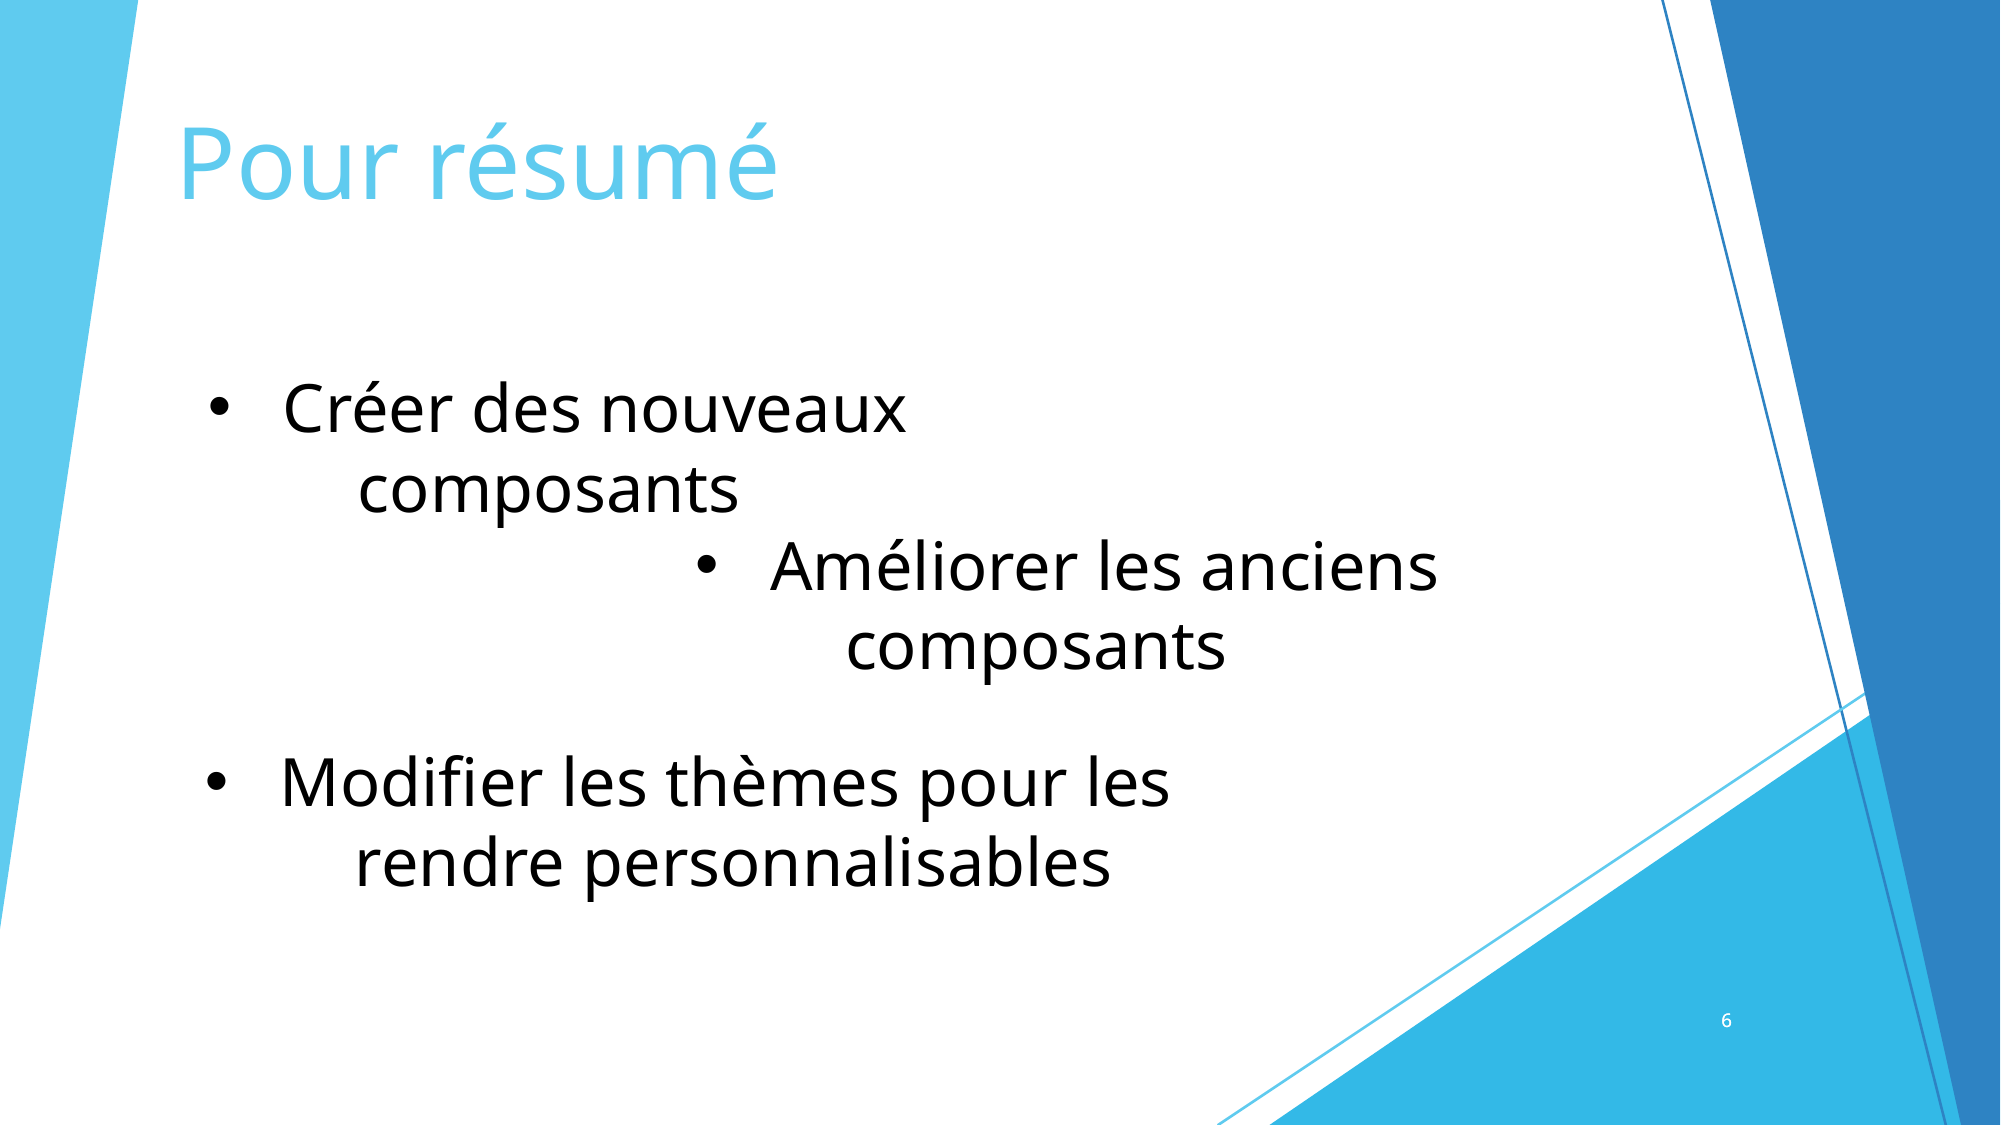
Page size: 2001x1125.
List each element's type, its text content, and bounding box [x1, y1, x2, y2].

title Pour résumé [160, 0, 1448, 228]
text_box Modifier les thèmes pour les rendre personnalisables [190, 732, 1267, 910]
text_box [1222, 713, 1944, 1125]
text_box Améliorer les anciens composants [680, 515, 1757, 693]
text_box [0, 0, 1839, 1125]
text_box [1665, 0, 2000, 1125]
text_box Créer des nouveaux composants [192, 358, 1269, 455]
